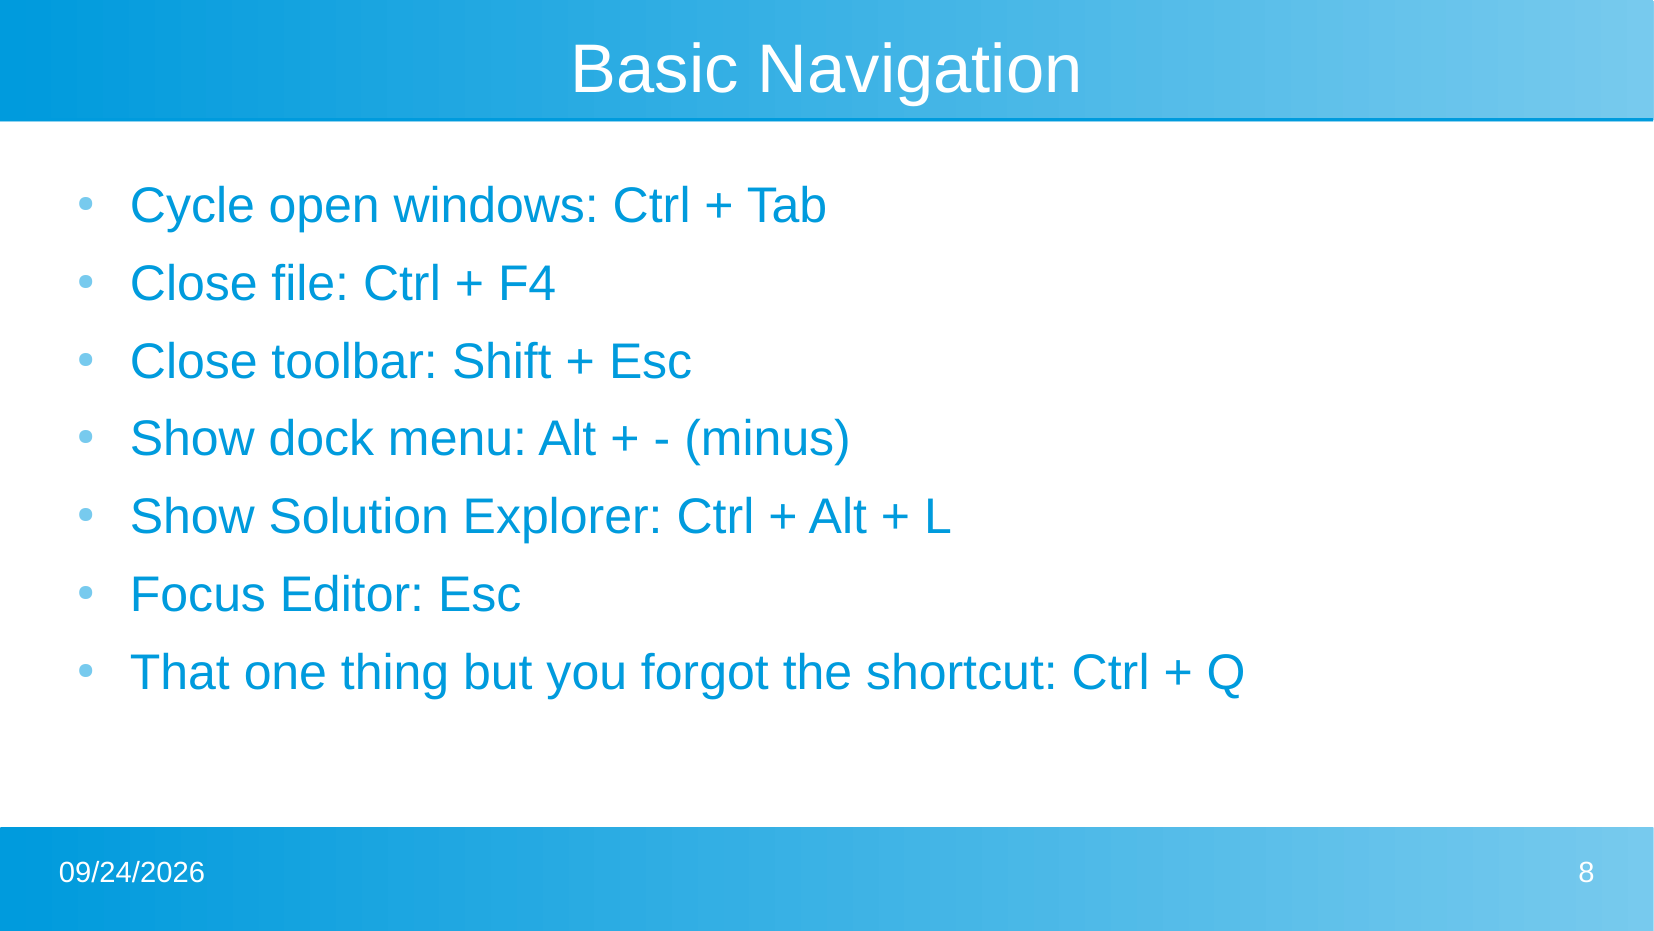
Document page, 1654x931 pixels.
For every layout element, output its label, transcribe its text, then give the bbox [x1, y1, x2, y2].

list Cycle open windows: Ctrl + Tab Close file: Ctrl + F4 Close toolbar: Shift + Esc Show dock menu: Alt + - (minus) Show Solution Explorer: Ctrl + Alt + L Focus Editor: Esc That one thing but you forgot the shortcut: Ctrl + Q [59, 177, 1595, 768]
title Basic Navigation [59, 29, 1595, 108]
